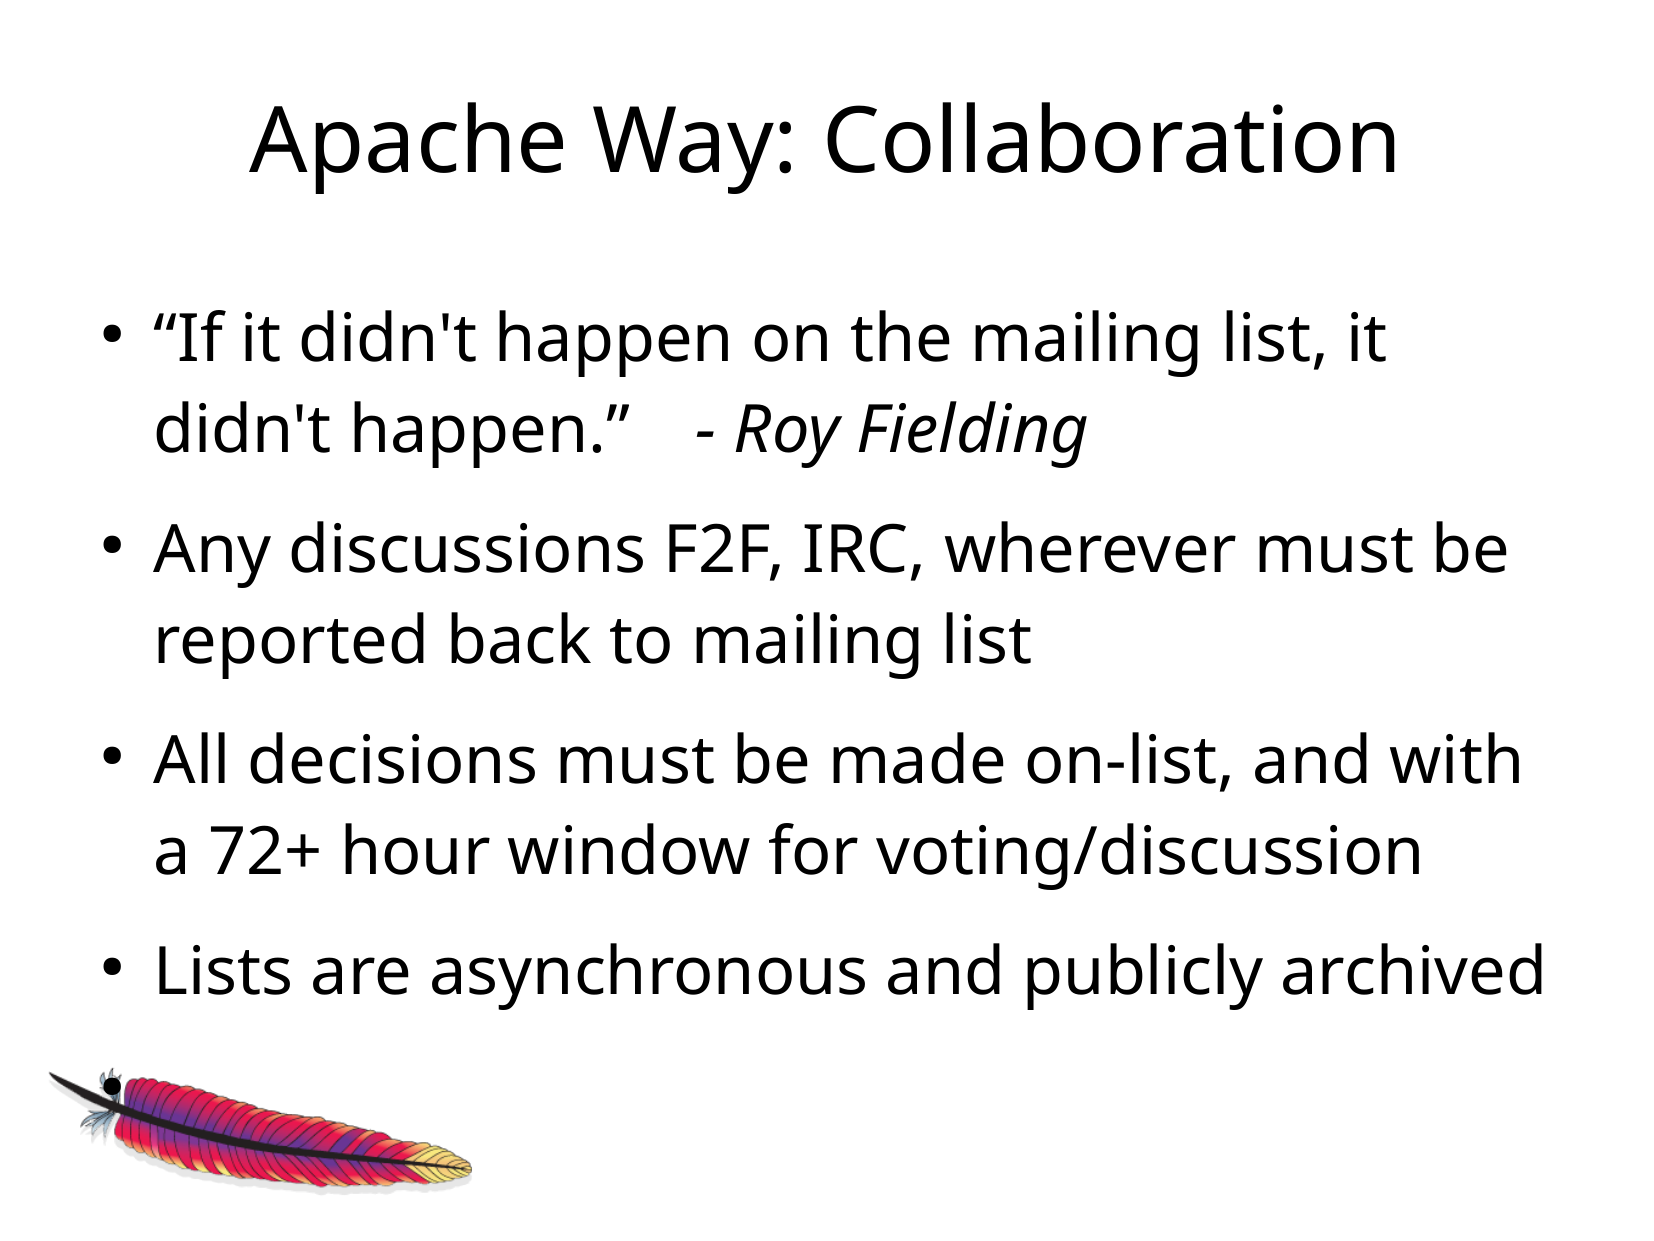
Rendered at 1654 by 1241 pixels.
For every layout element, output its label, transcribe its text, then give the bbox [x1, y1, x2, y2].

title Apache Way: Collaboration [82, 49, 1571, 226]
picture [45, 1064, 477, 1200]
list “If it didn't happen on the mailing list, it didn't happen.” - Roy Fielding Any discussions F2F, IRC, wherever must be reported back to mailing list All decisions must be made on-list, and with a 72+ hour window for voting/discussion Lists are asynchronous and publicly archived [82, 290, 1571, 1135]
